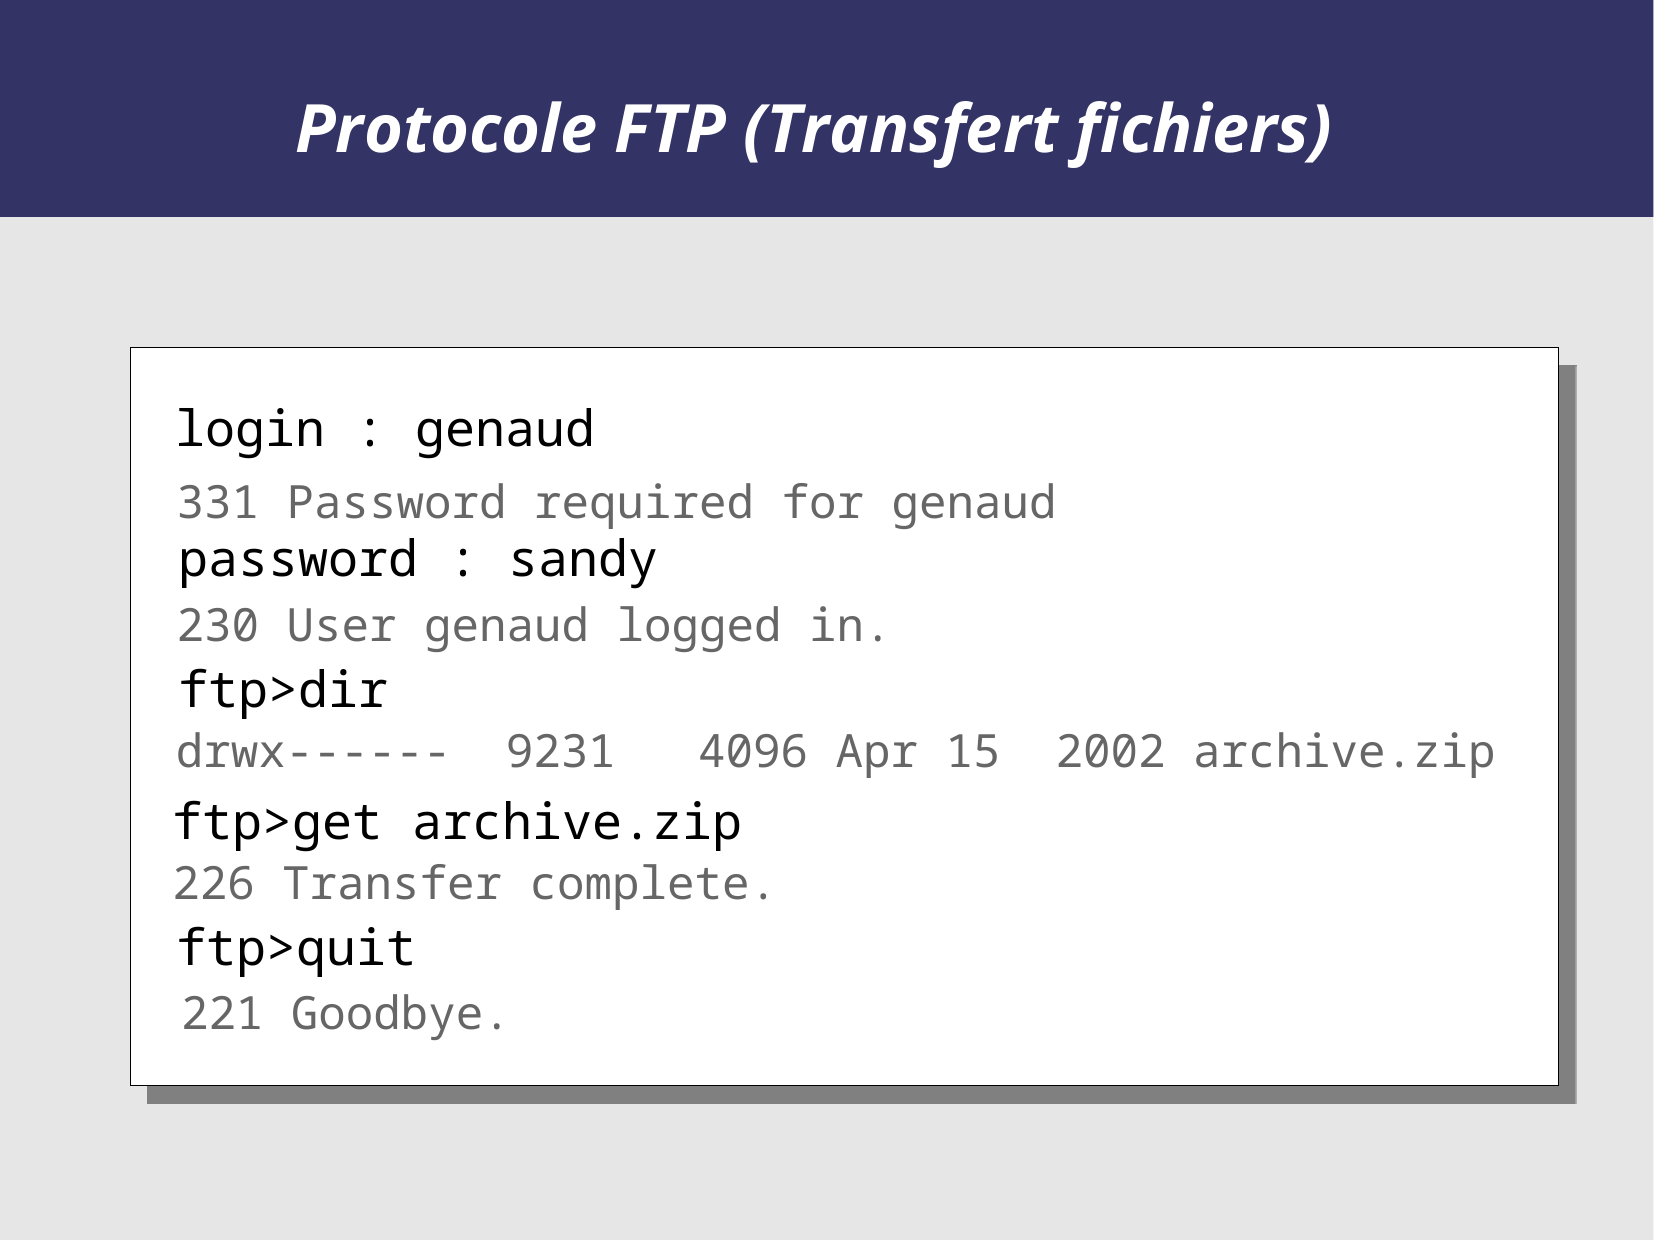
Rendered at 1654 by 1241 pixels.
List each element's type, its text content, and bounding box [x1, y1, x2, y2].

text_box [130, 347, 1559, 1086]
text_box 331 Password required for genaud [554, 469, 1148, 530]
text_box login : genaud [175, 392, 596, 453]
text_box 230 User genaud logged in. [176, 592, 1136, 653]
text_box 331 Password required for genaud [176, 469, 547, 523]
text_box ftp>quit [176, 911, 992, 971]
text_box password : sandy [148, 523, 659, 583]
text_box 226 Transfer complete. [172, 850, 1190, 911]
title Protocole FTP (Transfert fichiers) [51, 43, 1578, 210]
text_box ftp>dir [178, 653, 487, 717]
text_box 221 Goodbye. [181, 980, 1190, 1064]
text_box drwx------ 9231 4096 Apr 15 2002 archive.zip [175, 718, 1496, 779]
text_box ftp>get archive.zip [172, 785, 986, 850]
